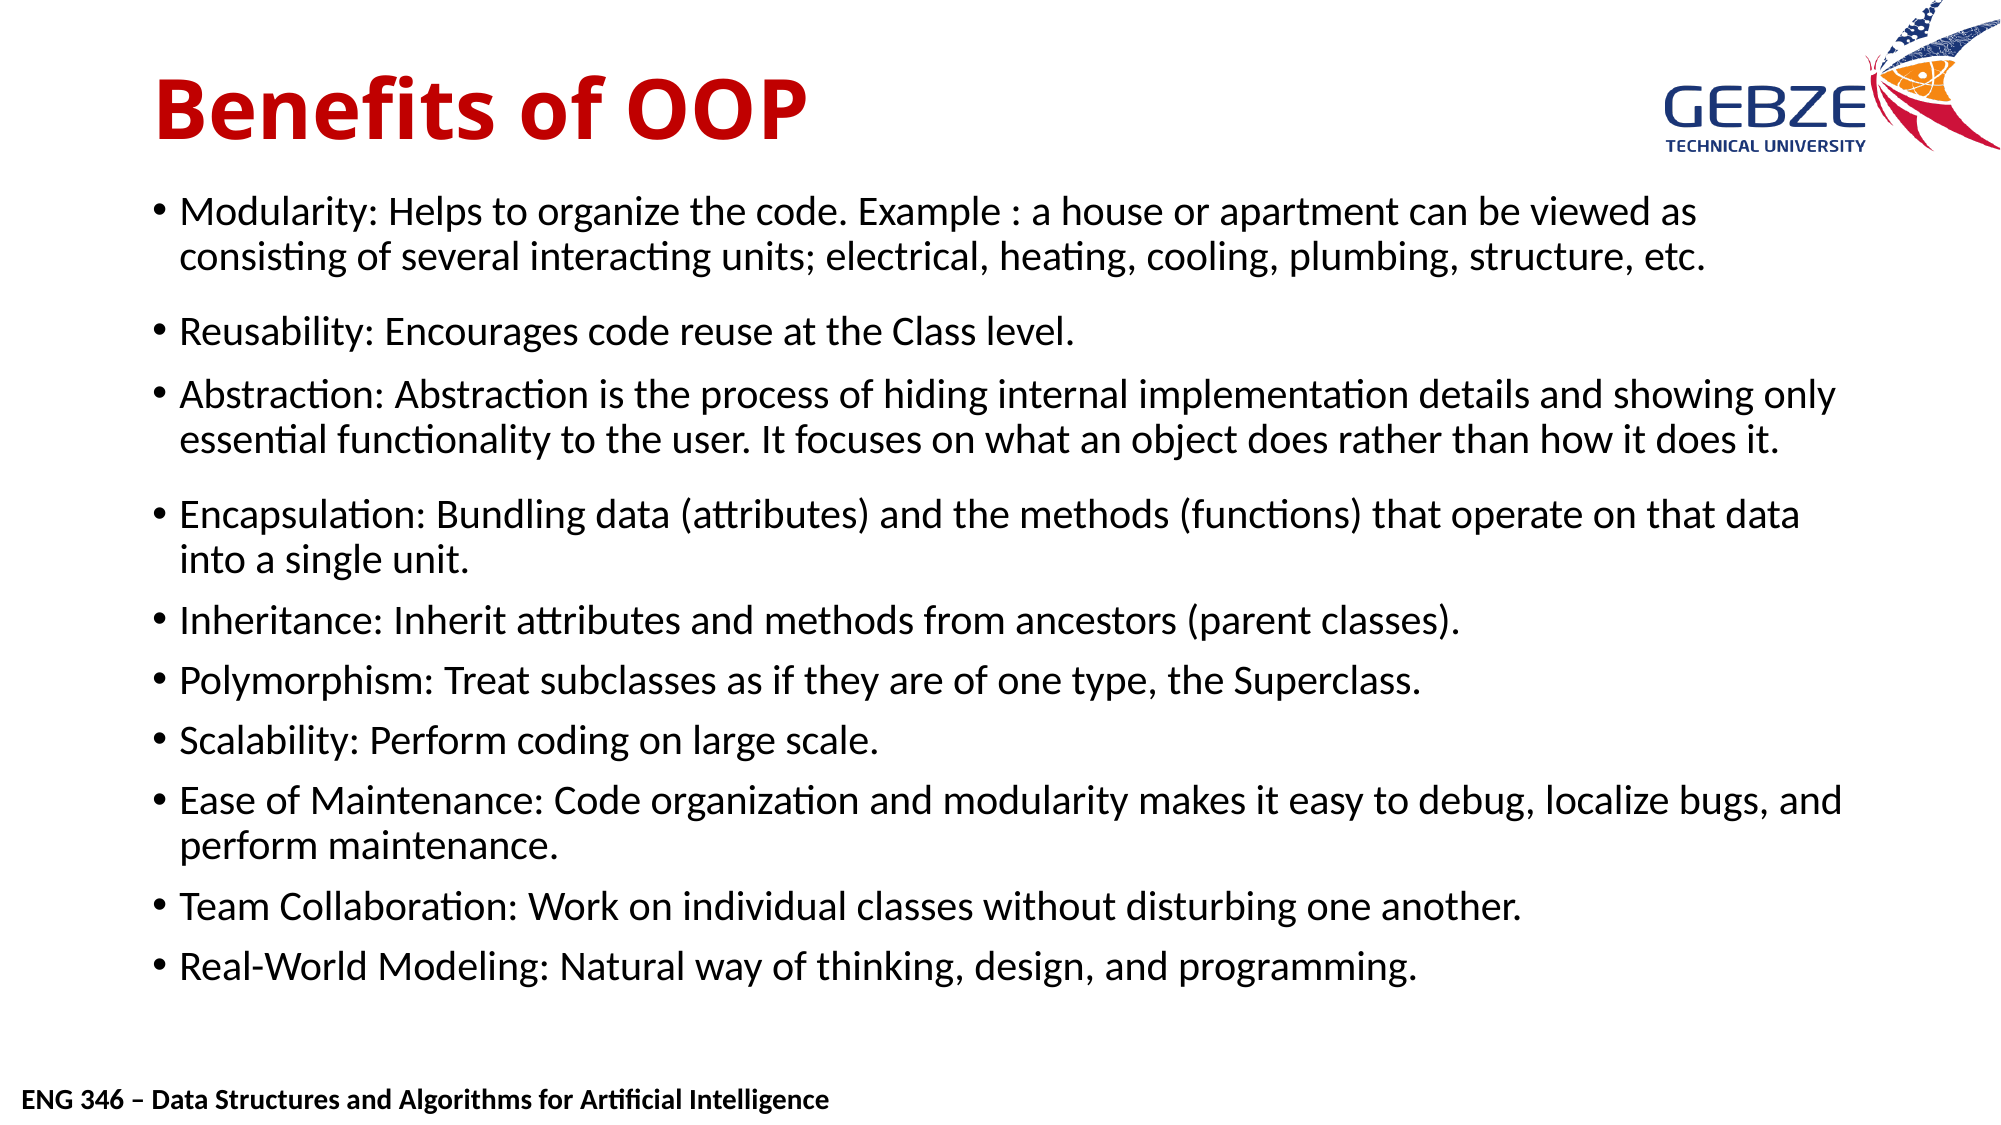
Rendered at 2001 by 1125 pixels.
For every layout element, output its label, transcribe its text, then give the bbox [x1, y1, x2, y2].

title Benefits of OOP [137, 59, 1863, 166]
picture [1665, 0, 2001, 152]
list Modularity: Helps to organize the code. Example : a house or apartment can be viewed as consisting of several interacting units; electrical, heating, cooling, plumbing, structure, etc. Reusability: Encourages code reuse at the Class level. Abstraction: Abstraction is the process of hiding internal implementation details and showing only essential functionality to the user. It focuses on what an object does rather than how it does it. Encapsulation: Bundling data (attributes) and the methods (functions) that operate on that data into a single unit. Inheritance: Inherit attributes and methods from ancestors (parent classes). Polymorphism: Treat subclasses as if they are of one type, the Superclass. Scalability: Perform coding on large scale. Ease of Maintenance: Code organization and modularity makes it easy to debug, localize bugs, and perform maintenance. Team Collaboration: Work on individual classes without disturbing one another. Real-World Modeling: Natural way of thinking, design, and programming. [137, 181, 1863, 1014]
